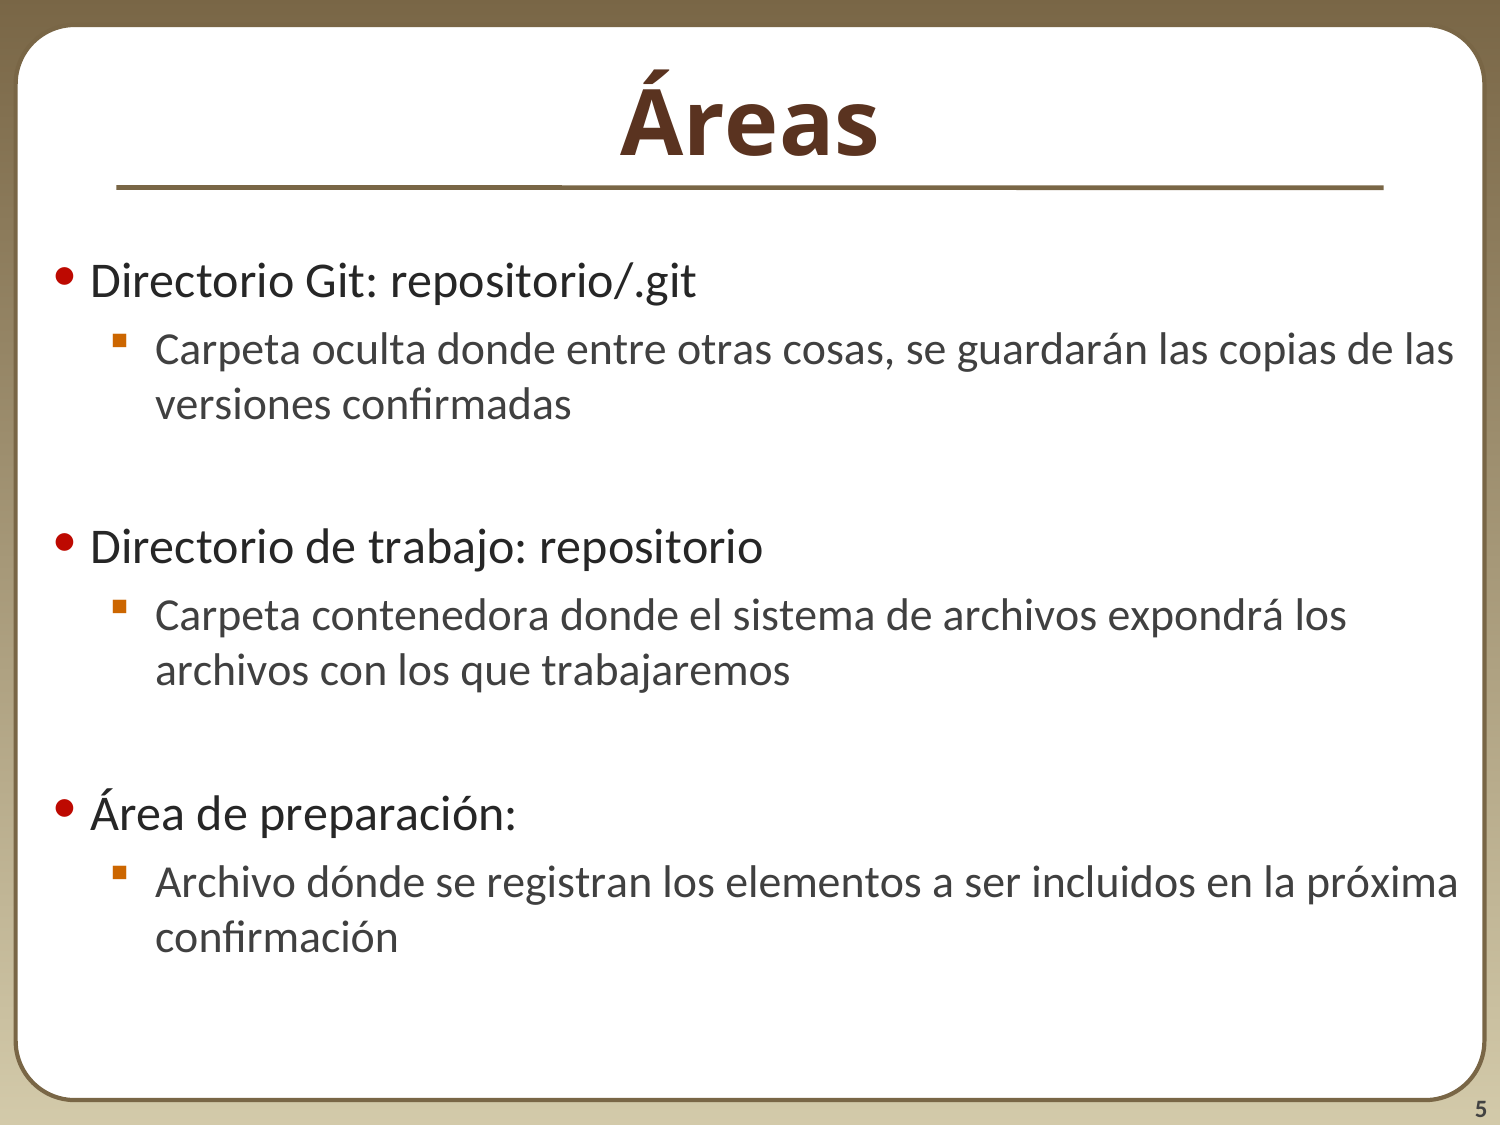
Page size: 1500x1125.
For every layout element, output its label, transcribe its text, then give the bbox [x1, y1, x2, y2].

list Directorio Git: repositorio/.git Carpeta oculta donde entre otras cosas, se guardarán las copias de las versiones confirmadas Directorio de trabajo: repositorio Carpeta contenedora donde el sistema de archivos expondrá los archivos con los que trabajaremos Área de preparación: Archivo dónde se registran los elementos a ser incluidos en la próxima confirmación [0, 212, 1500, 1125]
title Áreas [0, 24, 1500, 212]
